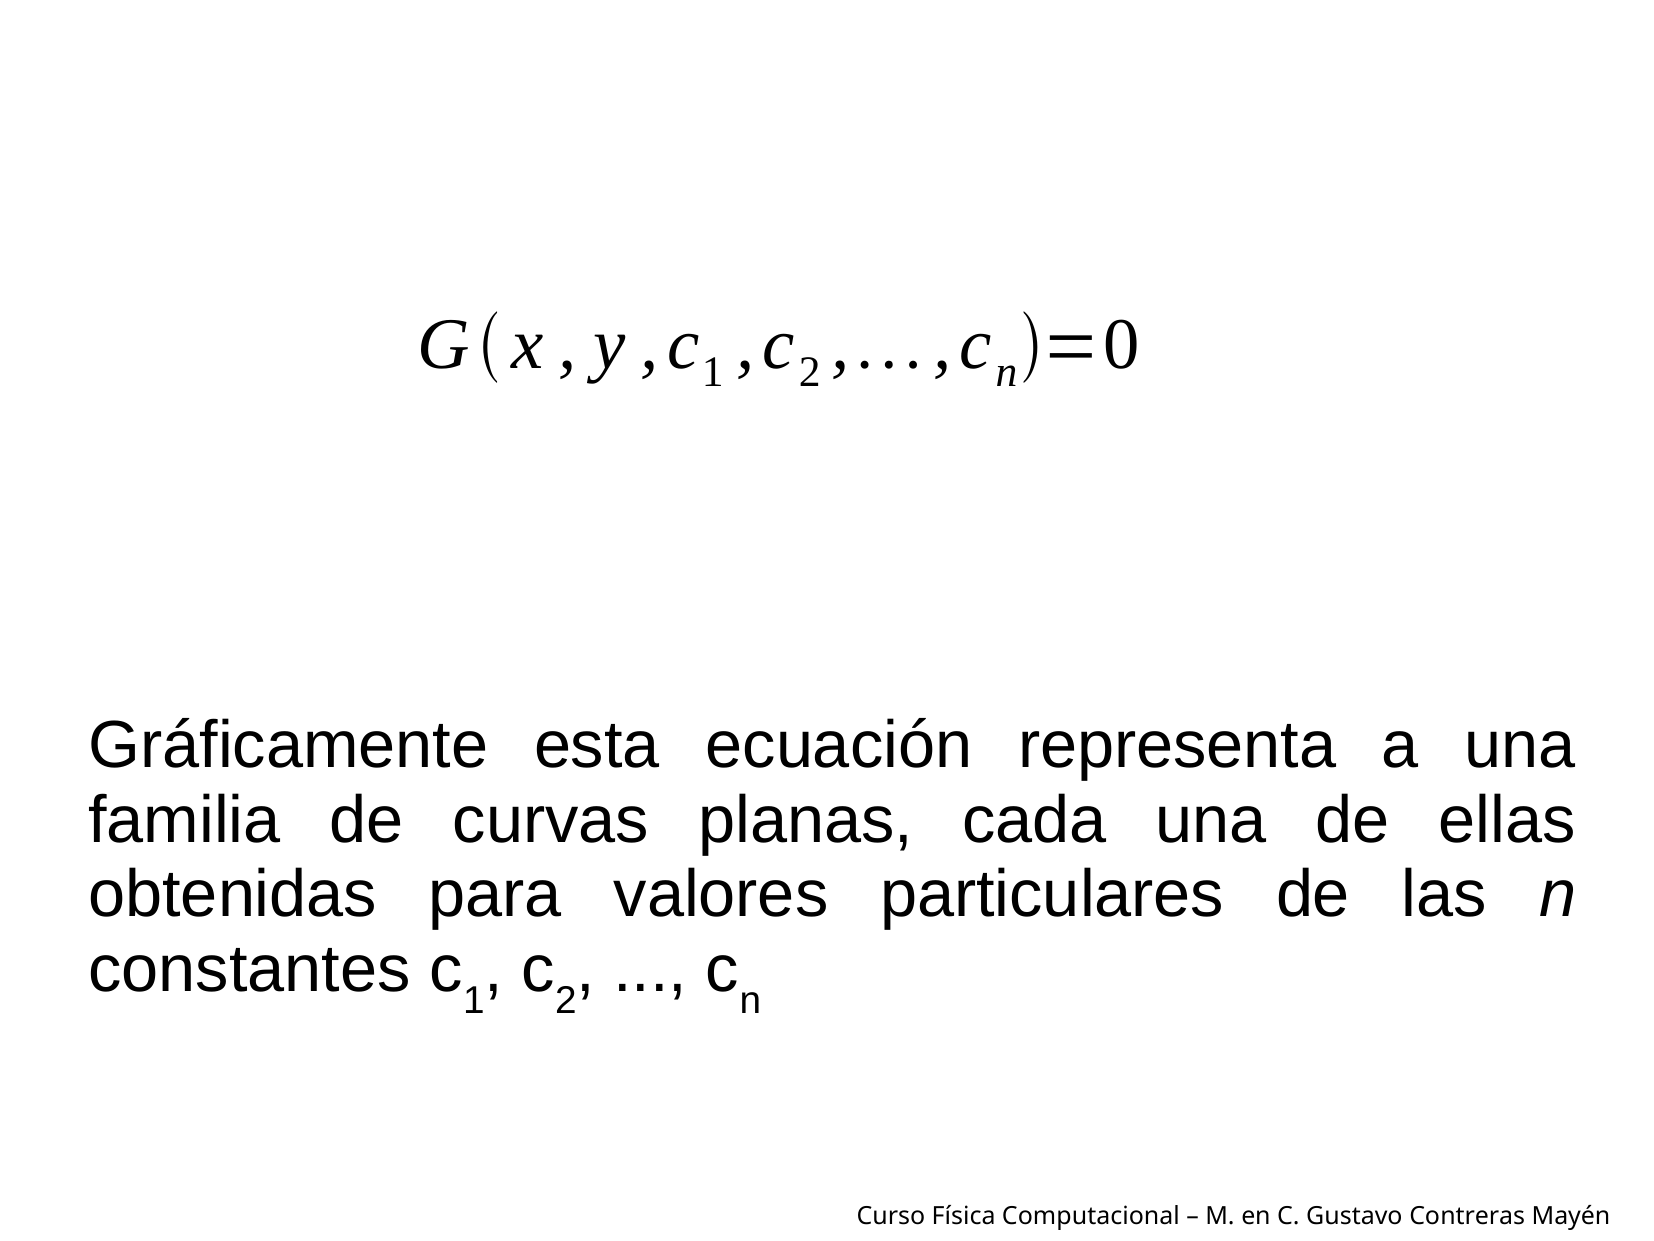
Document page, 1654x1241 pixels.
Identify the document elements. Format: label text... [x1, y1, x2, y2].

chart [411, 304, 1146, 397]
subtitle Gráficamente esta ecuación representa a una familia de curvas planas, cada una de ellas obtenidas para valores particulares de las n constantes c1, c2, ..., cn [88, 620, 1577, 1109]
